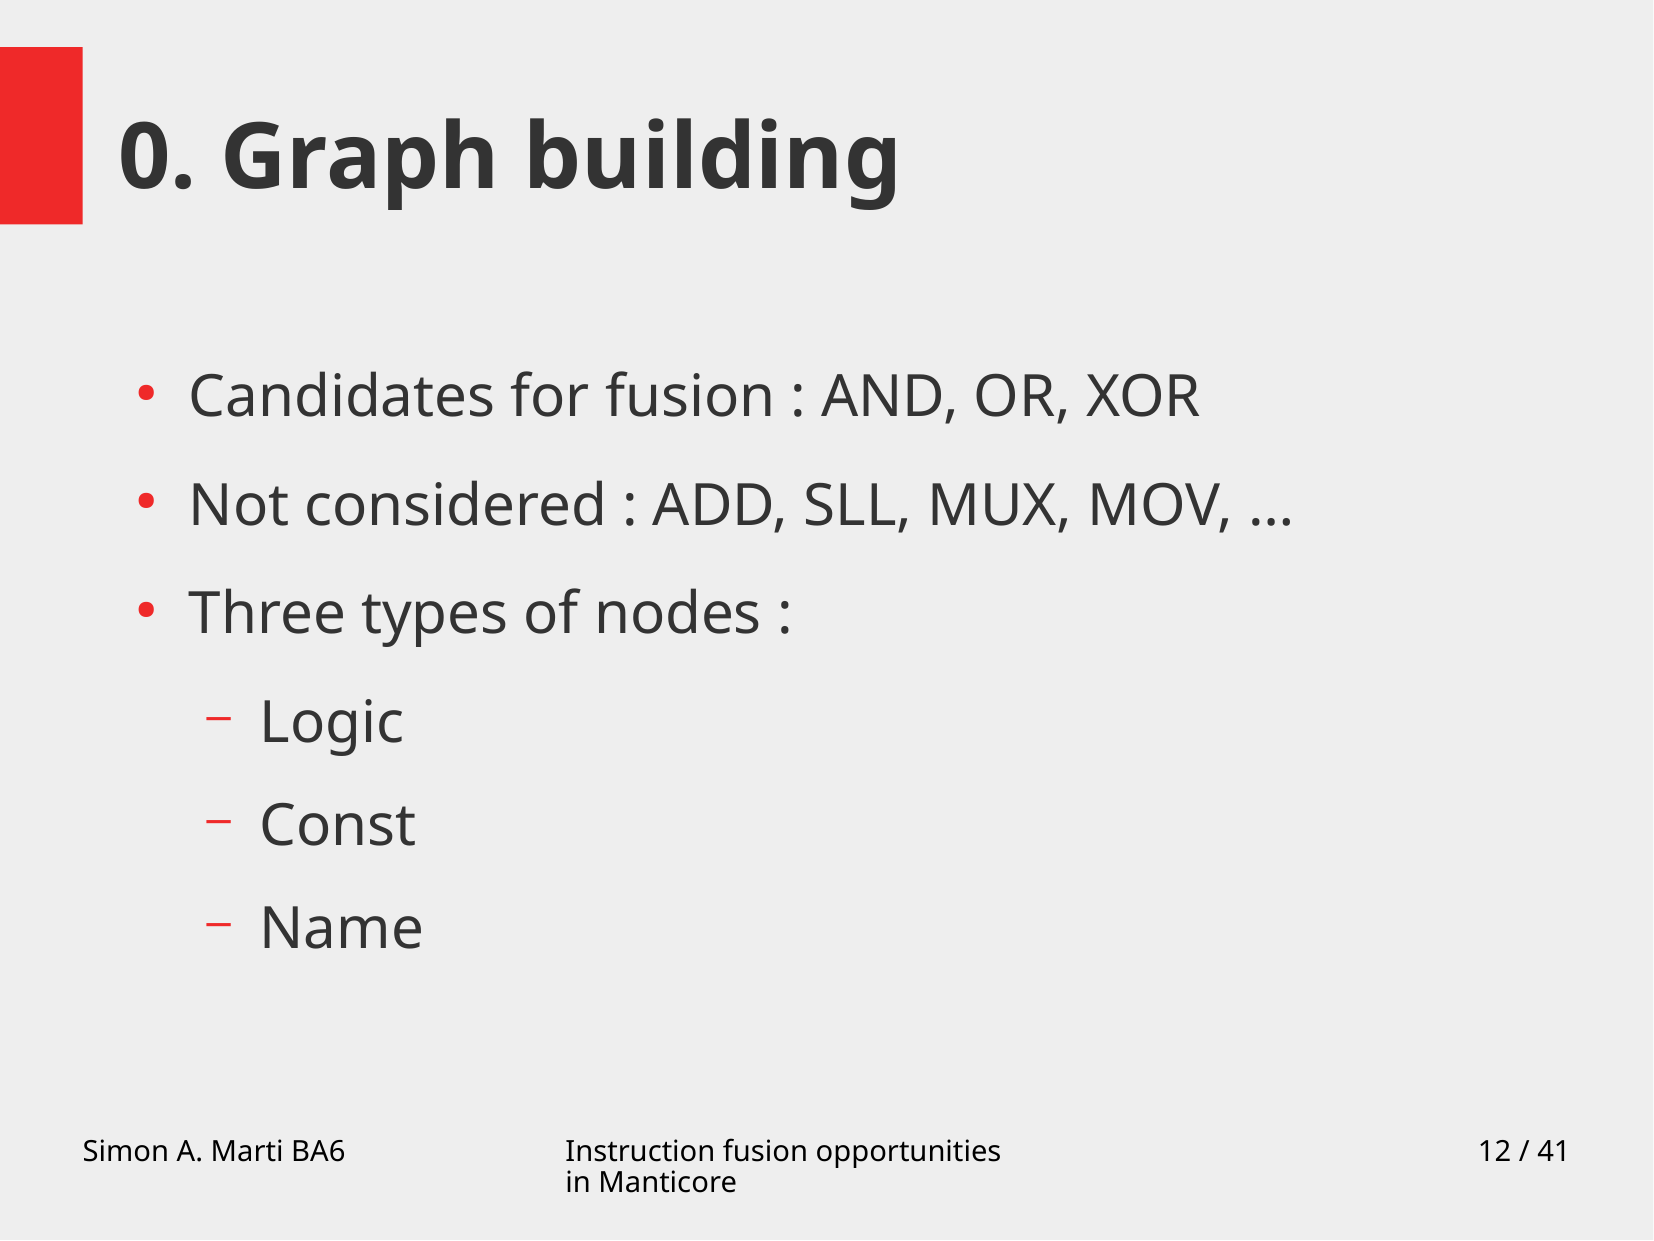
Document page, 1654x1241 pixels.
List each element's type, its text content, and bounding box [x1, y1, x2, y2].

title 0. Graph building [118, 49, 1571, 257]
list Candidates for fusion : AND, OR, XOR Not considered : ADD, SLL, MUX, MOV, … Three types of nodes : Logic Const Name [118, 354, 1536, 1074]
